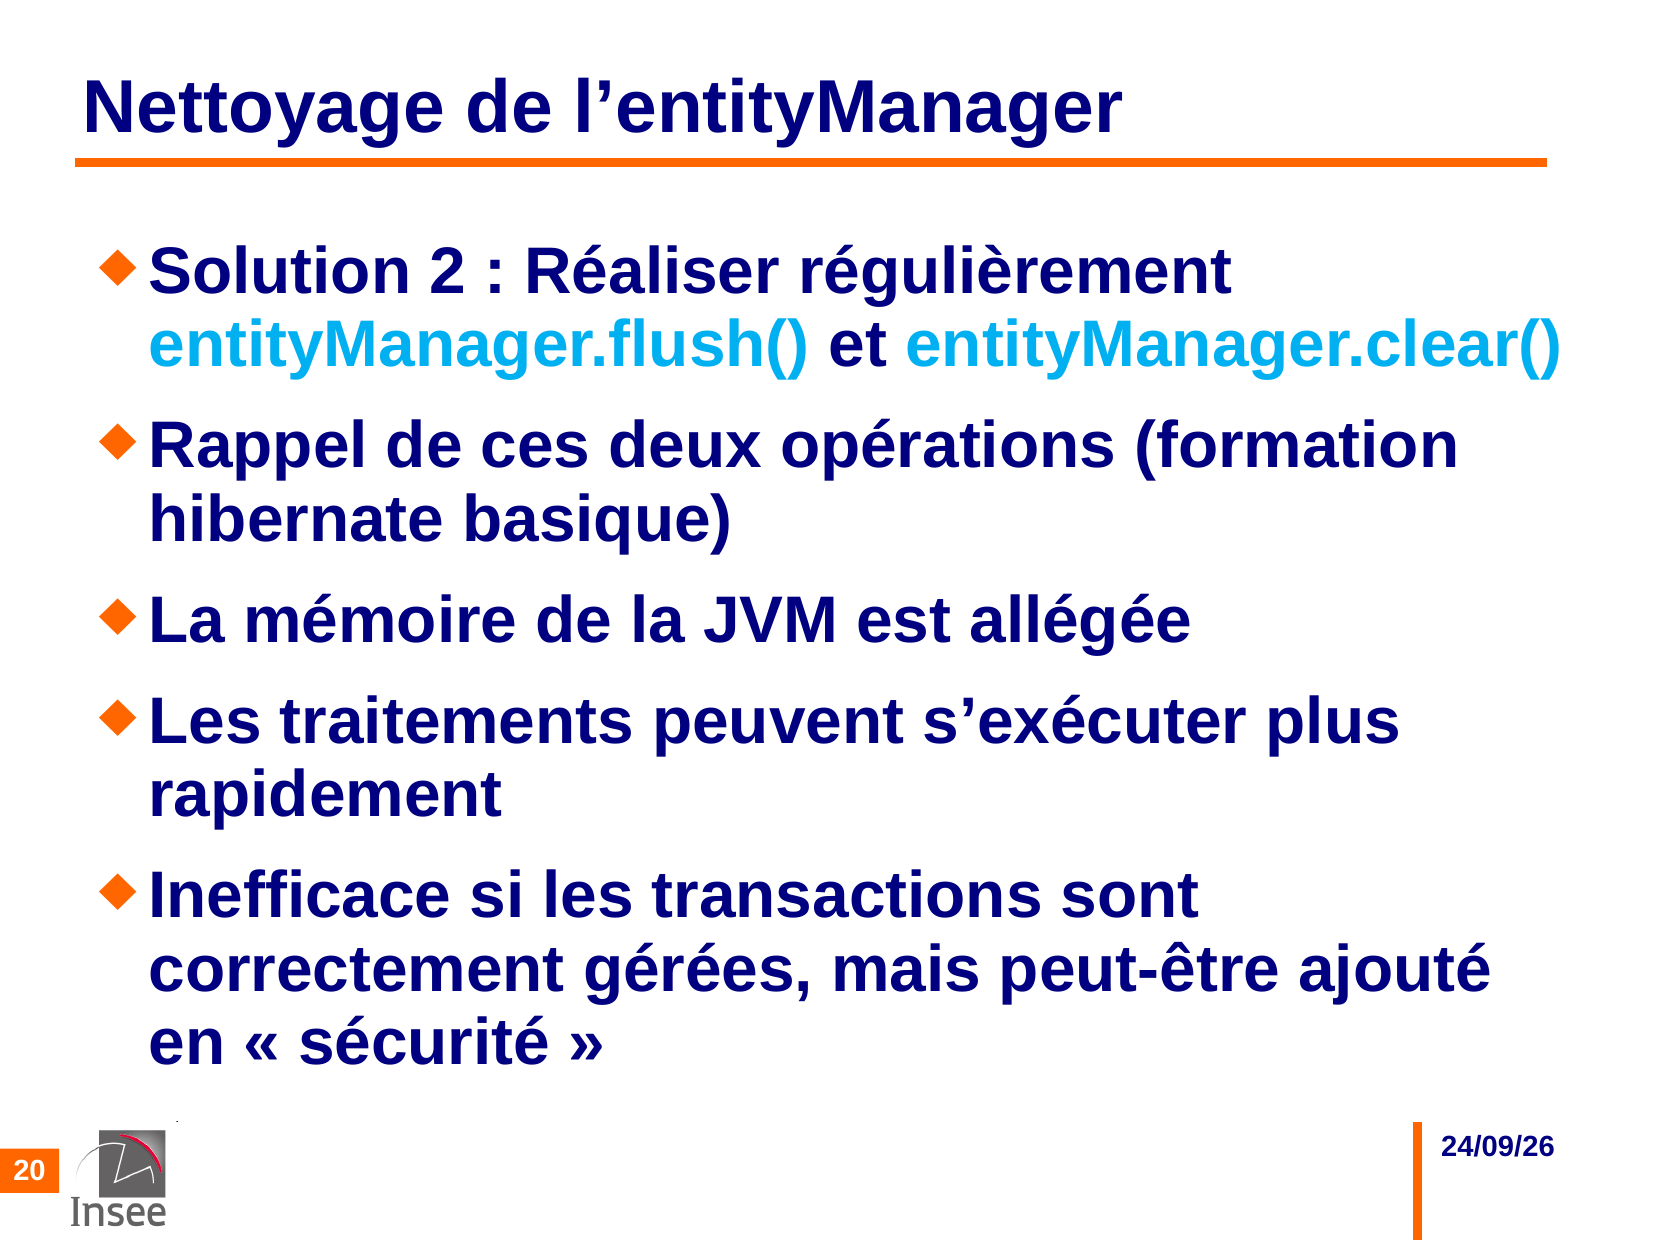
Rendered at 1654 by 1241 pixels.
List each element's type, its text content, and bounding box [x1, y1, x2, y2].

title Nettoyage de l’entityManager [82, 49, 1619, 163]
list Solution 2 : Réaliser régulièrement entityManager.flush() et entityManager.clear() Rappel de ces deux opérations (formation hibernate basique) La mémoire de la JVM est allégée Les traitements peuvent s’exécuter plus rapidement Inefficace si les transactions sont correctement gérées, mais peut-être ajouté en « sécurité » [82, 136, 1571, 1087]
picture [62, 1121, 178, 1241]
